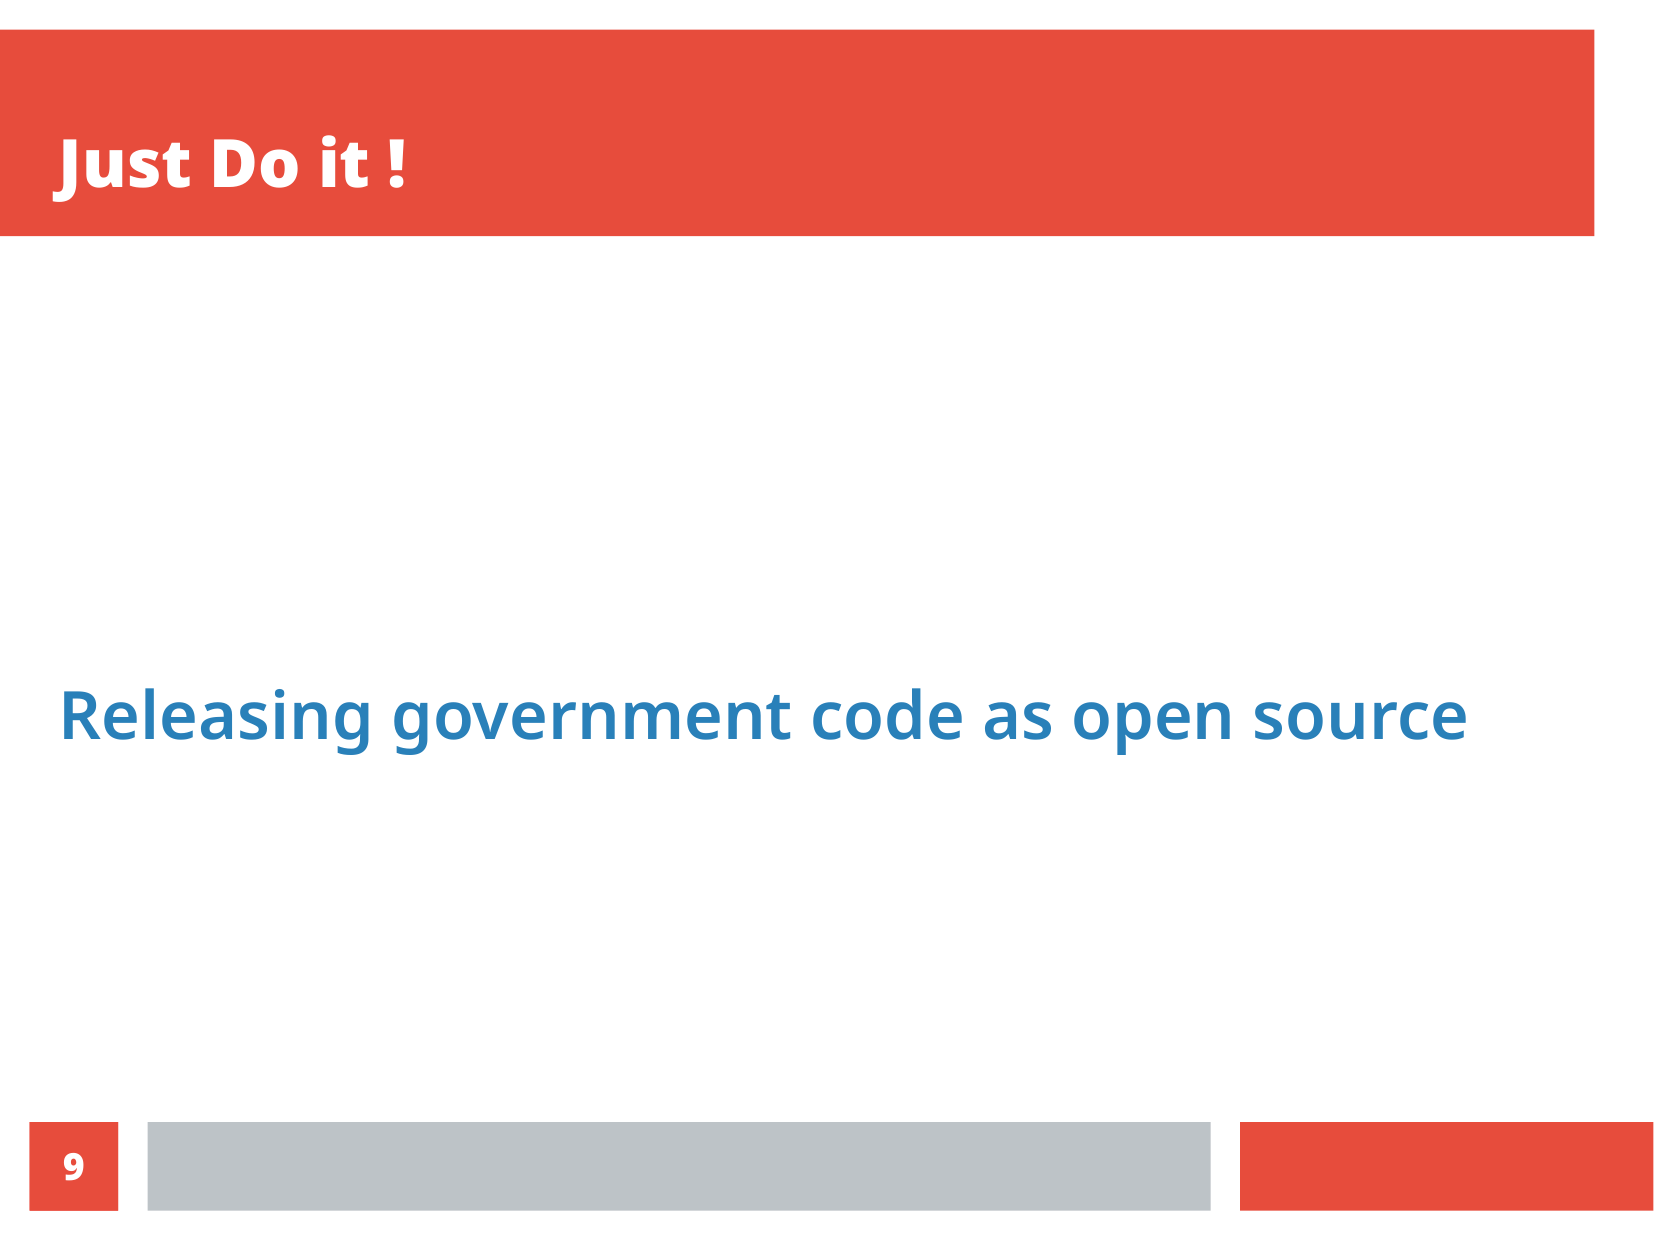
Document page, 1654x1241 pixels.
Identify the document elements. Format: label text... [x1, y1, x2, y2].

title Just Do it ! [59, 59, 1595, 207]
list Releasing government code as open source [59, 324, 1565, 1093]
